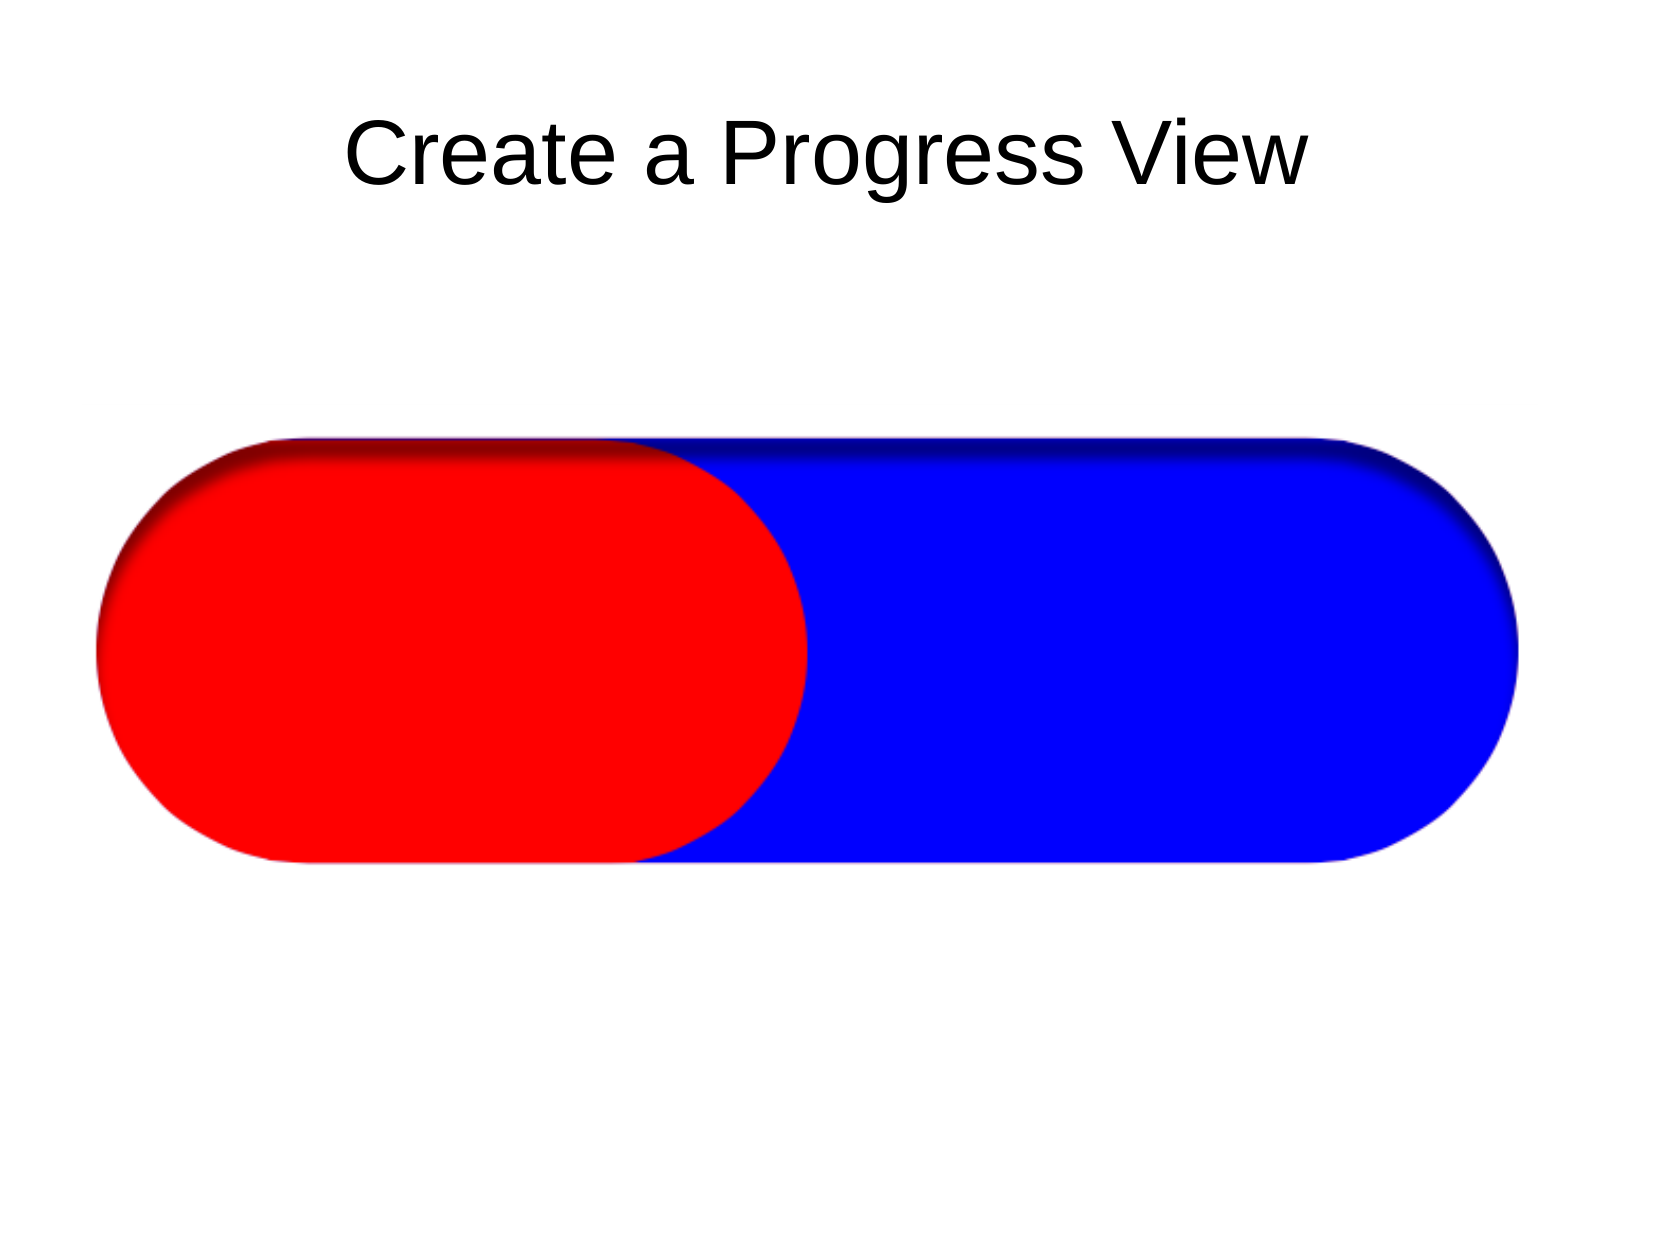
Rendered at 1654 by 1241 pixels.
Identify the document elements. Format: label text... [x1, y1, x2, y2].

picture [82, 403, 1538, 897]
title Create a Progress View [82, 49, 1571, 257]
